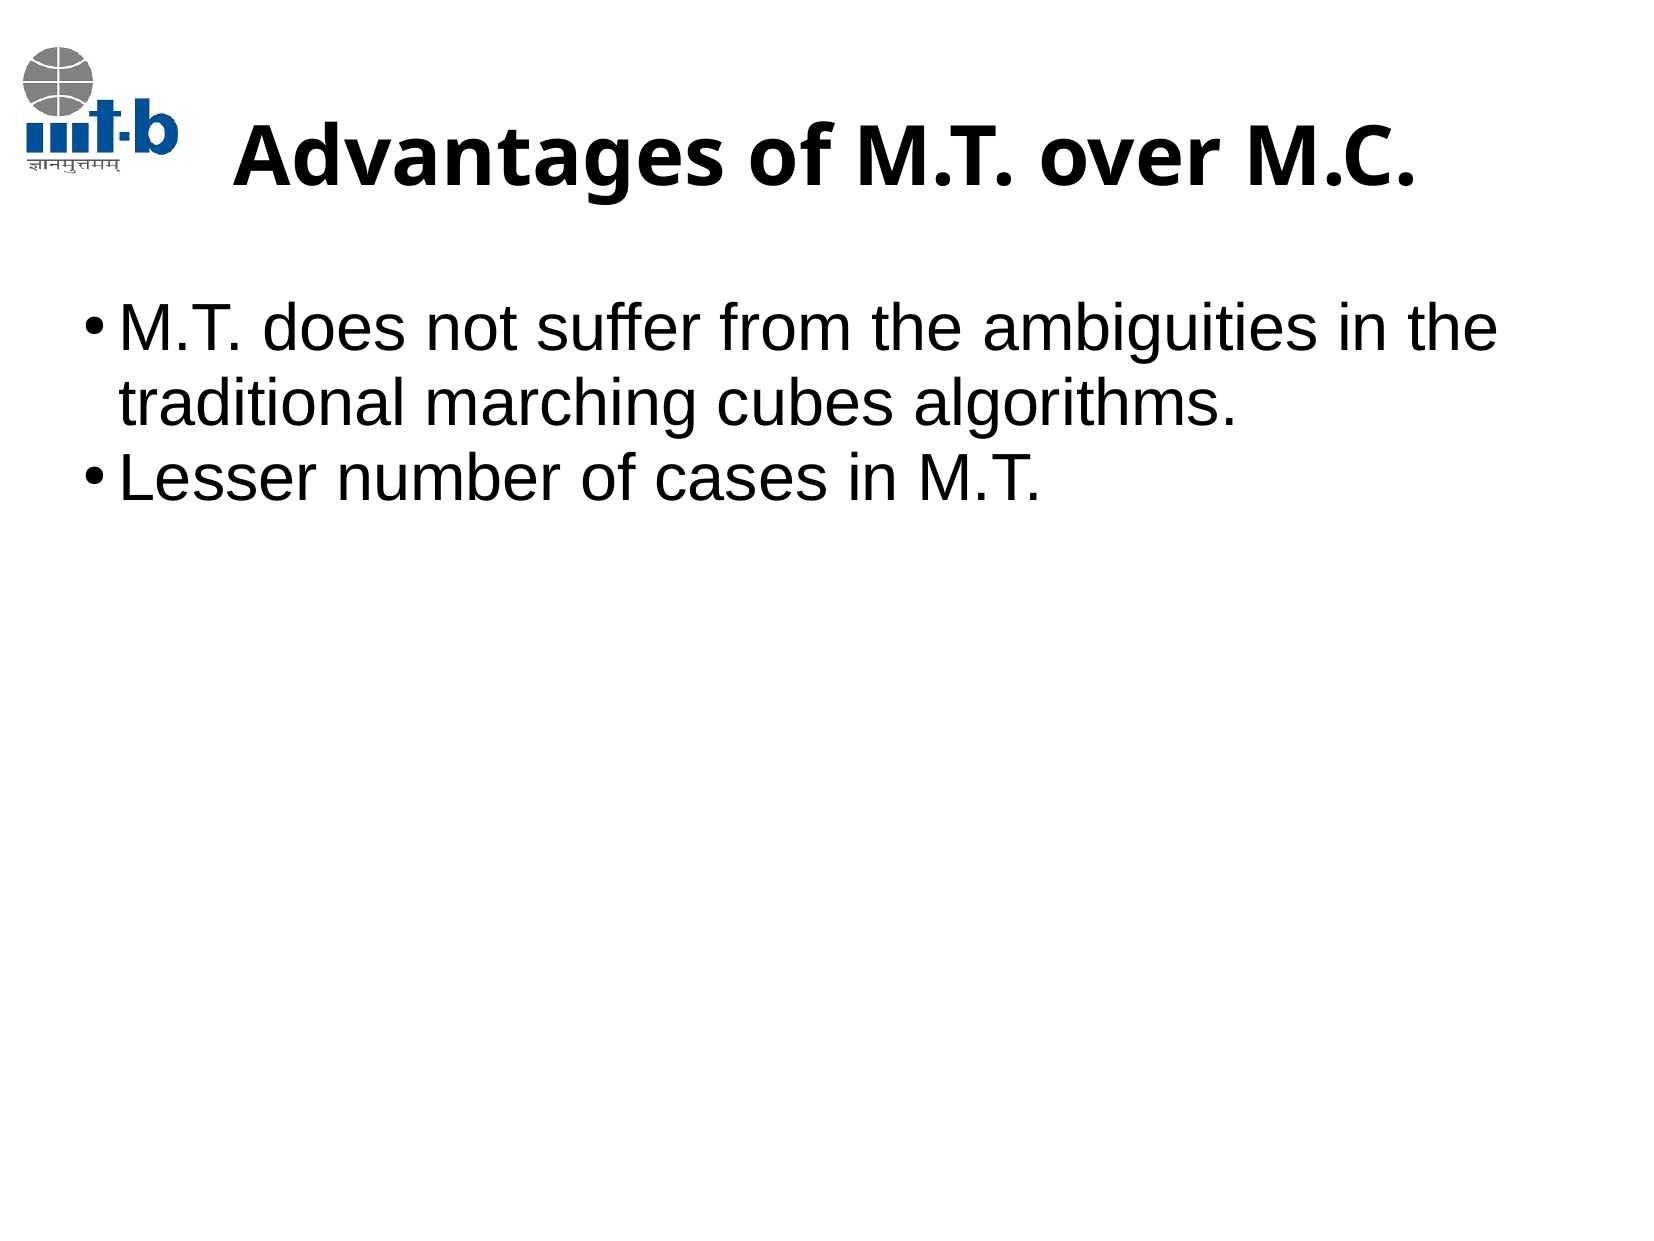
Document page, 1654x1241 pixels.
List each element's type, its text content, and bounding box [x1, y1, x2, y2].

picture [23, 35, 178, 189]
title Advantages of M.T. over M.C. [82, 49, 1571, 257]
subtitle M.T. does not suffer from the ambiguities in the traditional marching cubes algorithms. Lesser number of cases in M.T. [82, 290, 1571, 1010]
